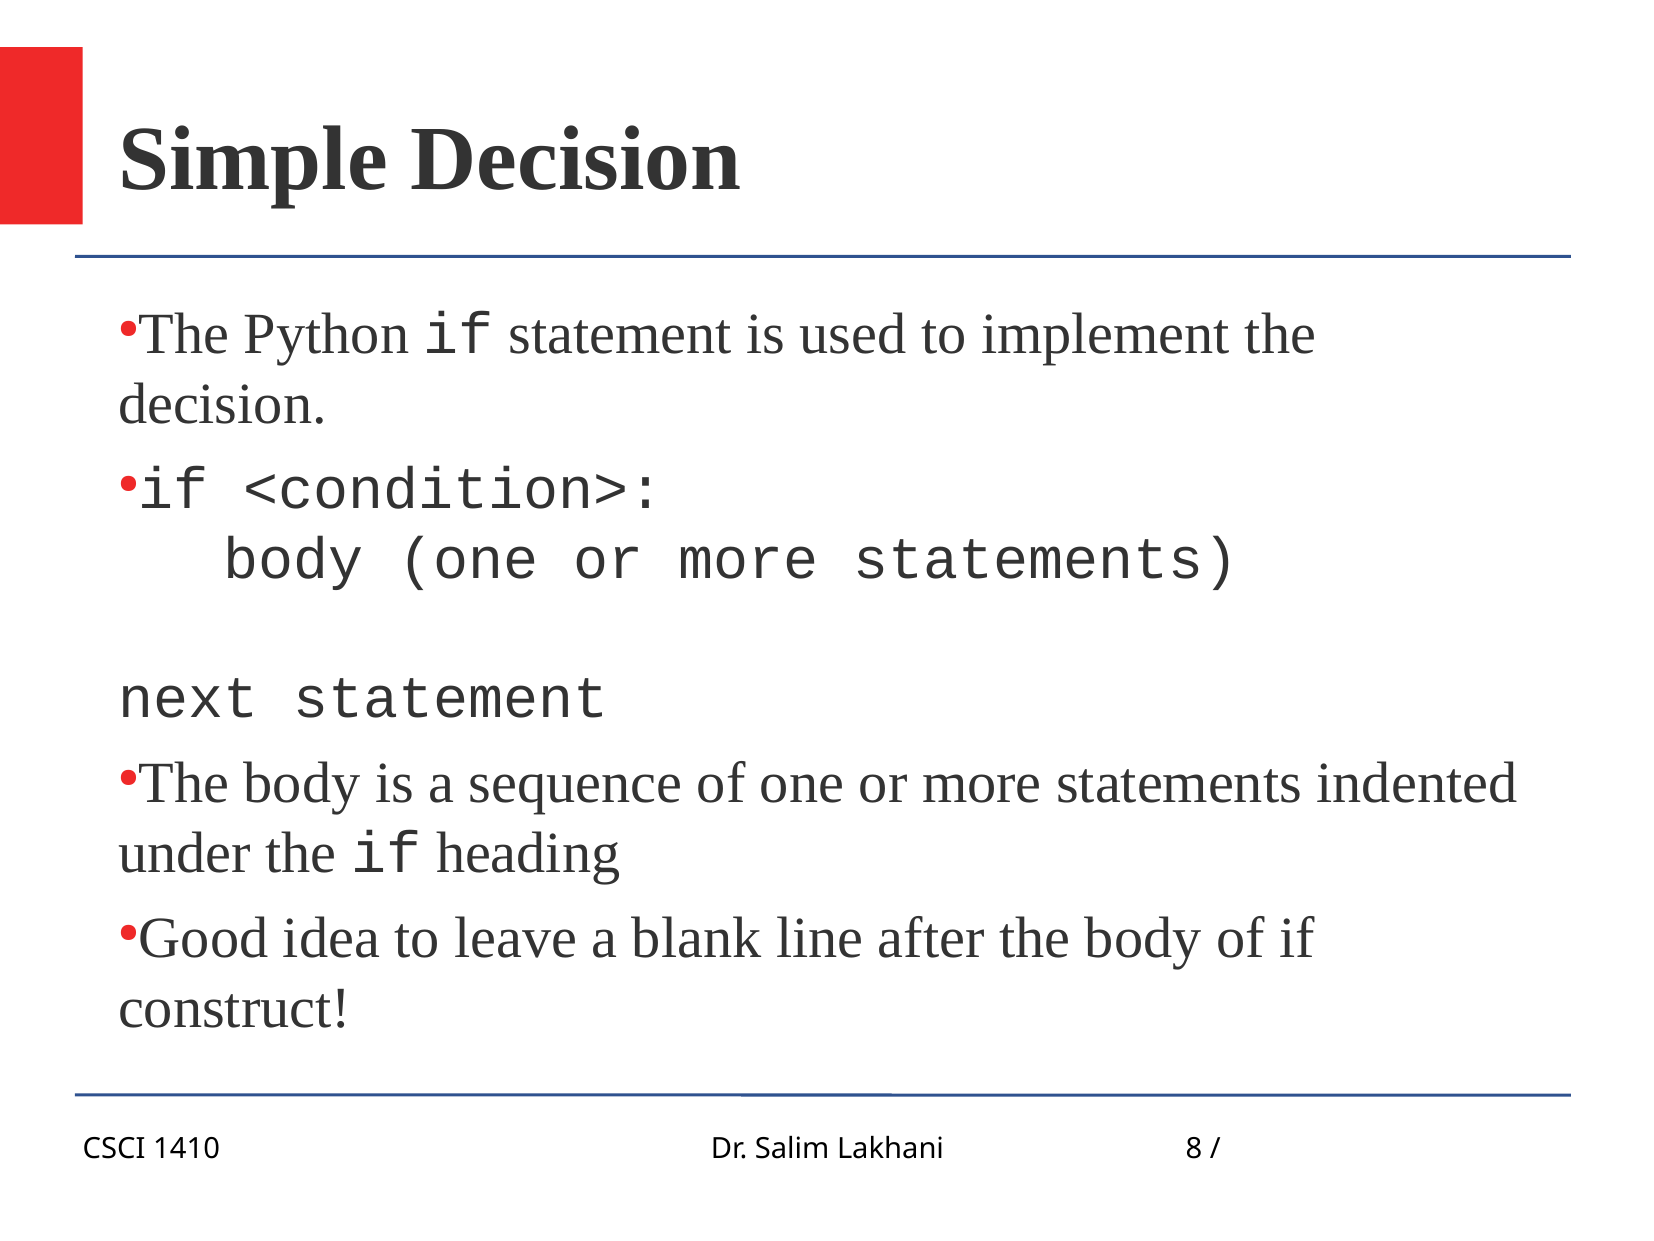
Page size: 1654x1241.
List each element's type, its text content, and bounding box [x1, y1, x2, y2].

list The Python if statement is used to implement the decision. if <condition>: body (one or more statements) next statement The body is a sequence of one or more statements indented under the if heading Good idea to leave a blank line after the body of if construct! [118, 295, 1536, 1080]
title Simple Decision [118, 49, 1571, 257]
text_box Dr. Salim Lakhani [565, 1129, 1090, 1216]
text_box CSCI 1410 [82, 1129, 468, 1216]
text_box / [1185, 1129, 1571, 1216]
